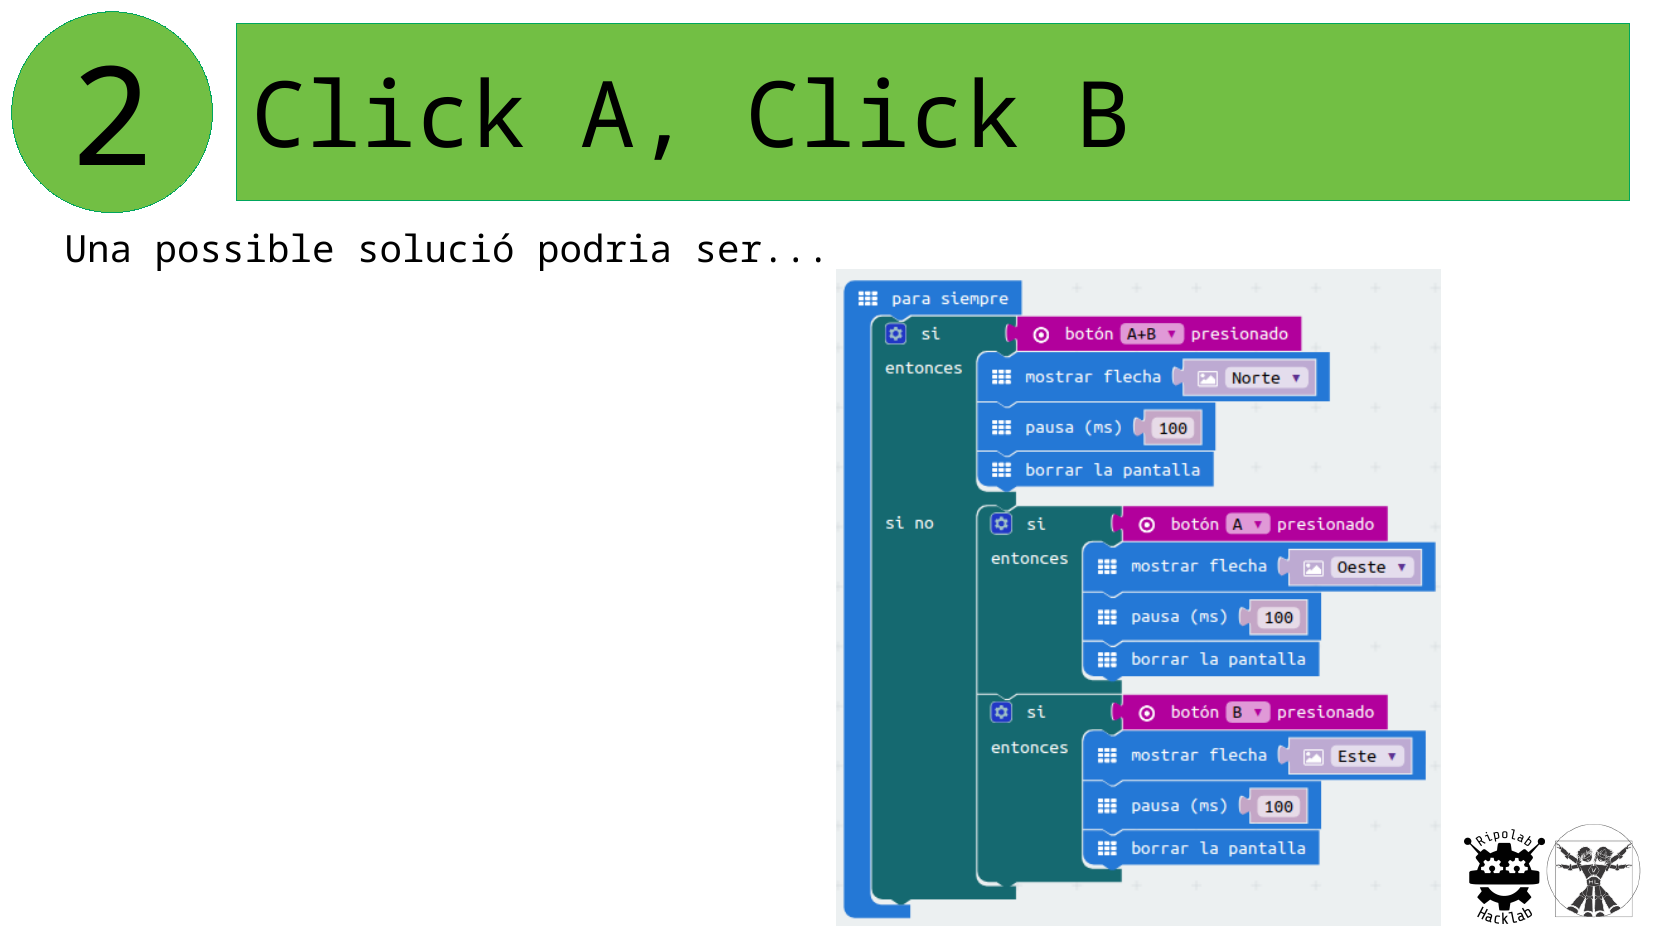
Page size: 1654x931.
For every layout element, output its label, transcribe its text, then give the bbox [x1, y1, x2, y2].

text_box Una possible solució podria ser... [49, 215, 1629, 323]
text_box Click A, Click B [236, 23, 1630, 201]
text_box 2 [11, 11, 213, 213]
picture [836, 269, 1441, 926]
picture [1464, 820, 1642, 924]
